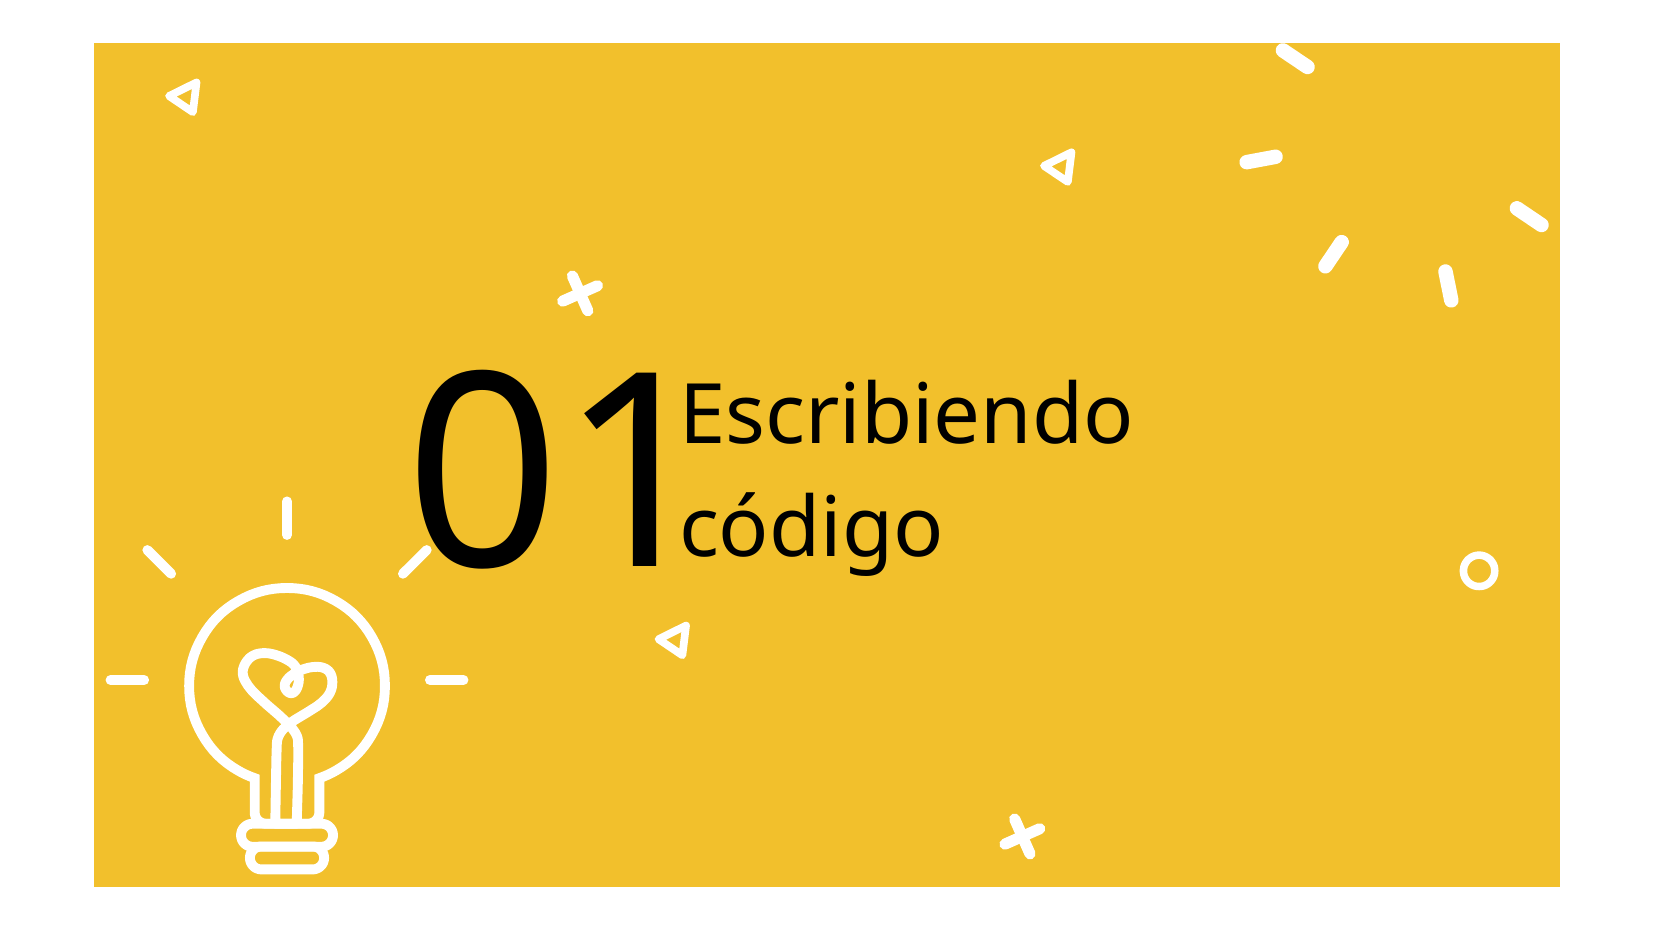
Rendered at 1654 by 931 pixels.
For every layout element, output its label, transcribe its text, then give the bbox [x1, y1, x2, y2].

title Escribiendo código [751, 354, 1400, 582]
title 01 [405, 276, 751, 646]
